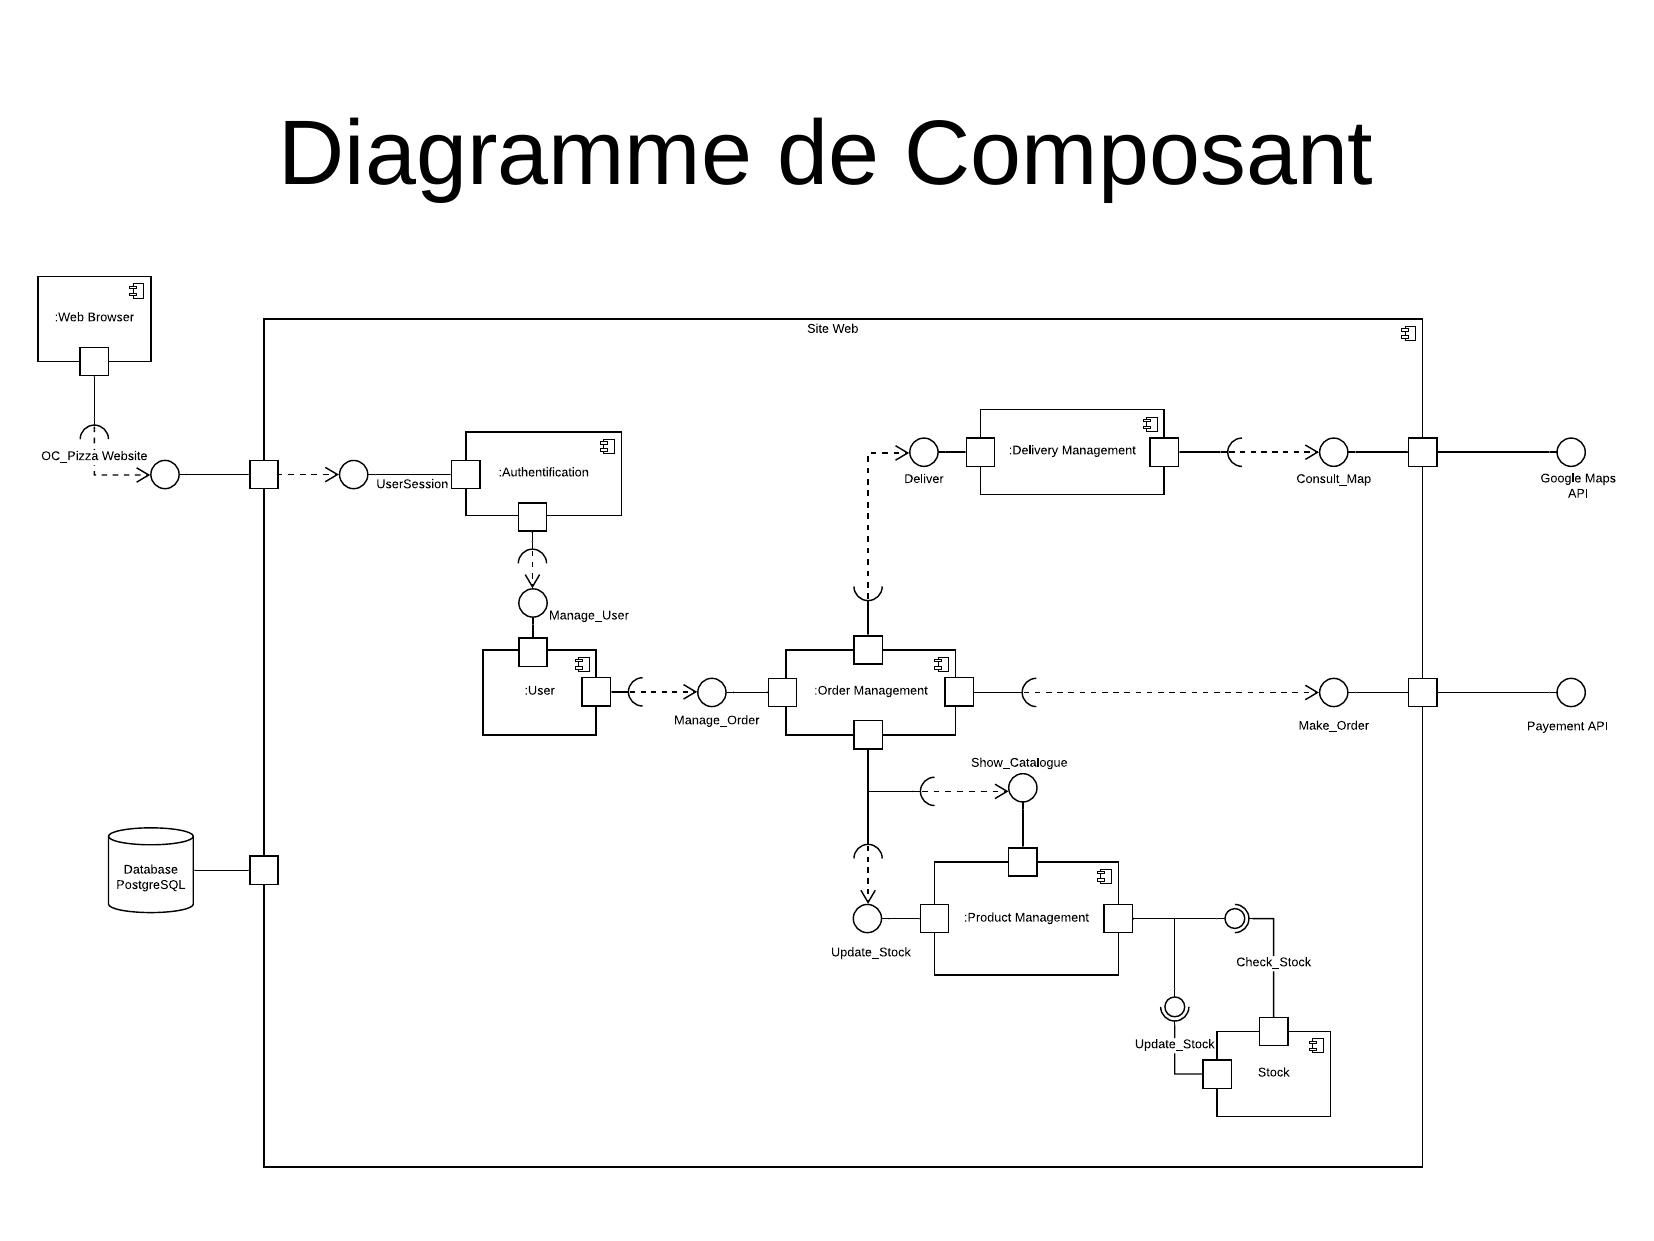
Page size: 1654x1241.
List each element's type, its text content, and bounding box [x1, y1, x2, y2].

title Diagramme de Composant [82, 49, 1571, 257]
picture [23, 262, 1654, 1182]
